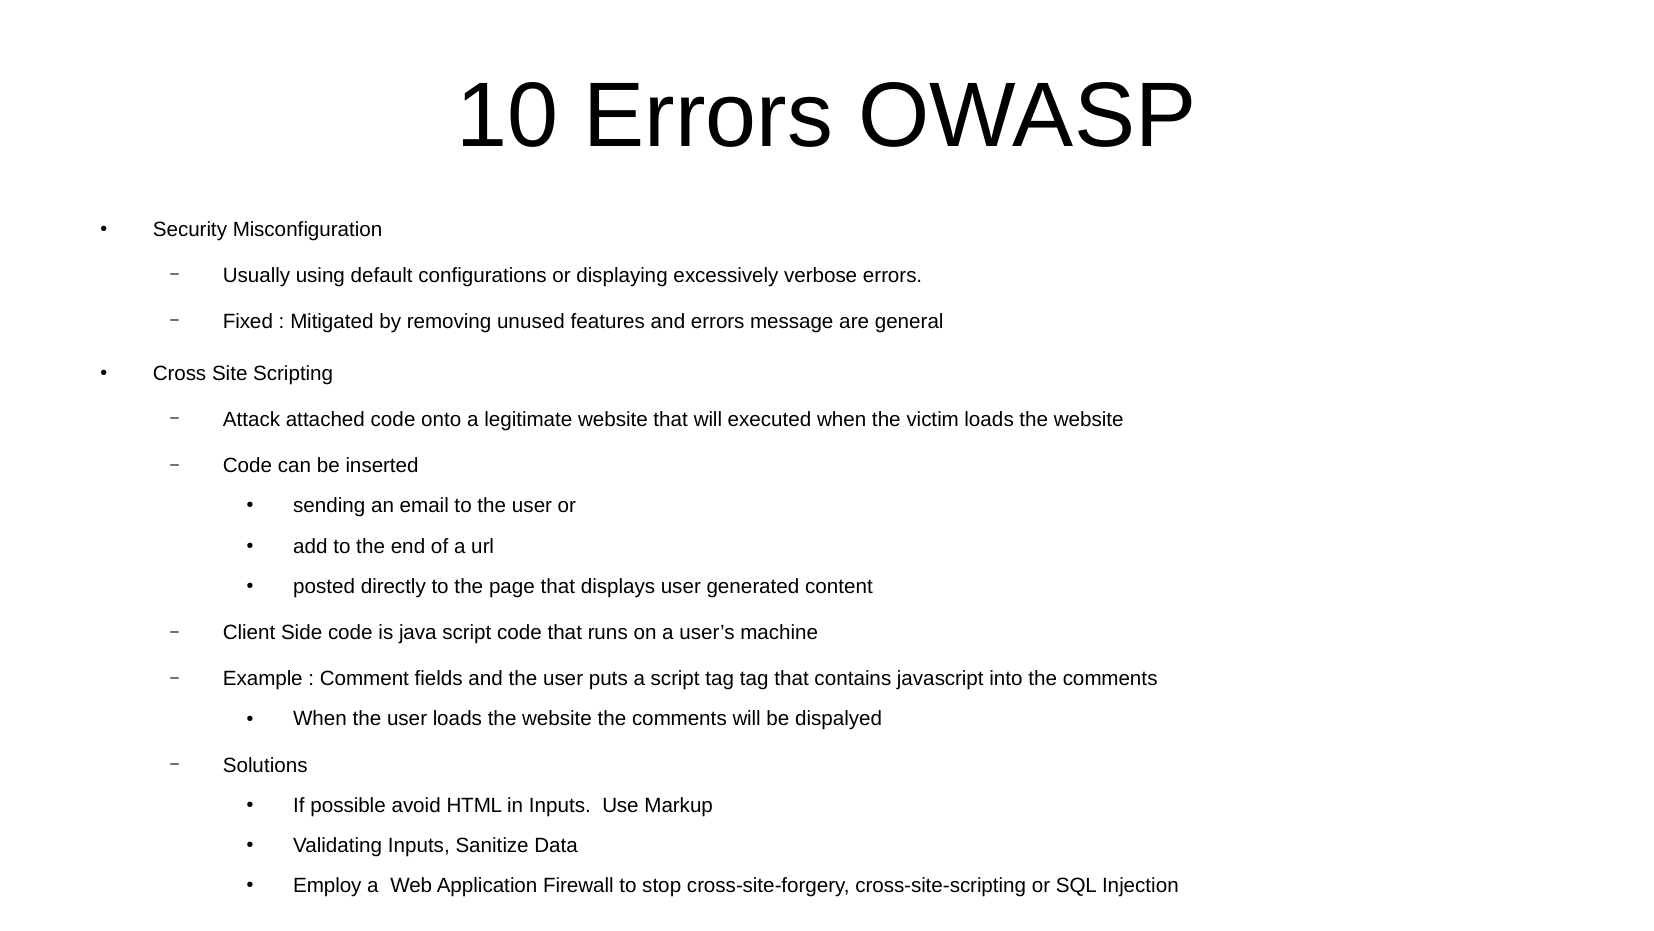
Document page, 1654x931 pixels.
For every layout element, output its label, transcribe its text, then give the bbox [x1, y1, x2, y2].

list Security Misconfiguration Usually using default configurations or displaying excessively verbose errors. Fixed : Mitigated by removing unused features and errors message are general Cross Site Scripting Attack attached code onto a legitimate website that will executed when the victim loads the website Code can be inserted sending an email to the user or add to the end of a url posted directly to the page that displays user generated content Client Side code is java script code that runs on a user’s machine Example : Comment fields and the user puts a script tag tag that contains javascript into the comments When the user loads the website the comments will be dispalyed Solutions If possible avoid HTML in Inputs. Use Markup Validating Inputs, Sanitize Data Employ a Web Application Firewall to stop cross-site-forgery, cross-site-scripting or SQL Injection [82, 217, 1613, 901]
title 10 Errors OWASP [82, 37, 1571, 193]
